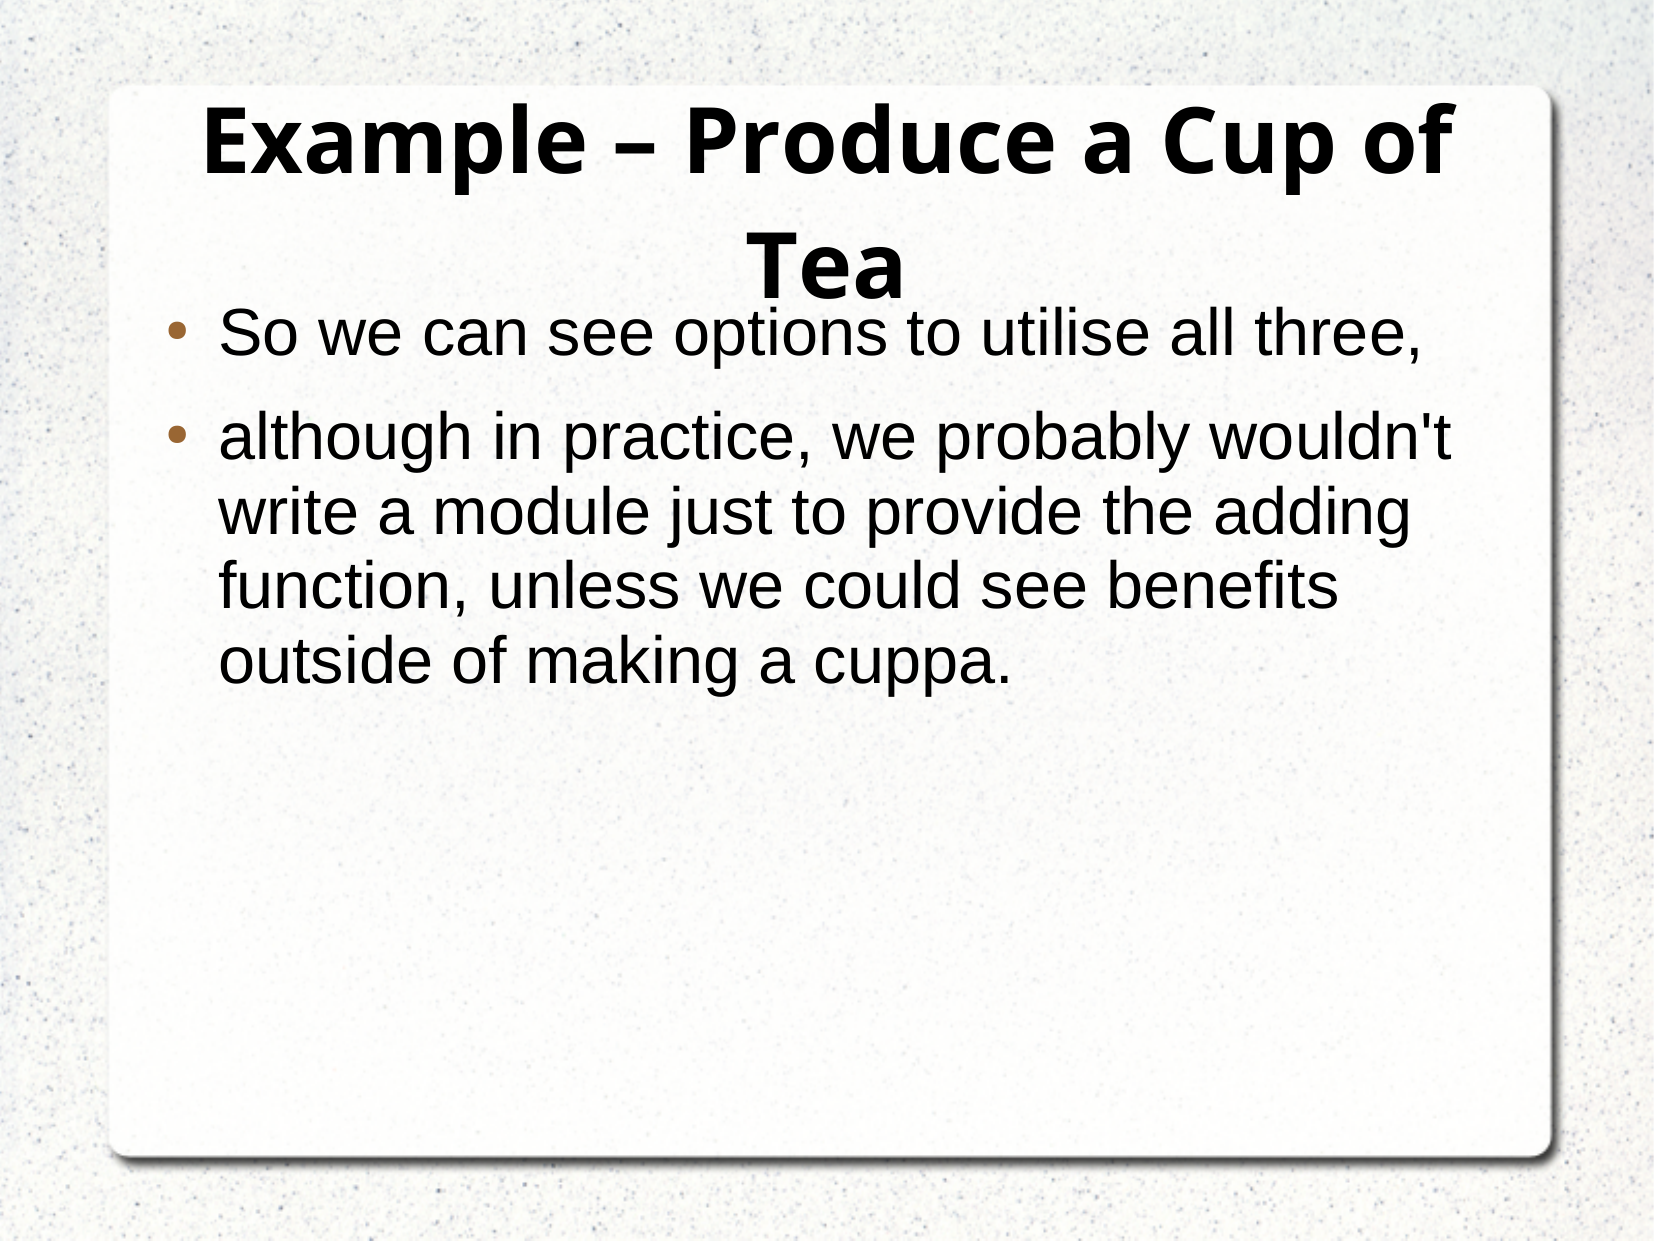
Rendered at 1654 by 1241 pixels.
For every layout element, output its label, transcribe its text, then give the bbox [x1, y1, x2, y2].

title Example – Produce a Cup of Tea [118, 96, 1536, 304]
picture [0, 0, 1654, 1241]
list So we can see options to utilise all three, although in practice, we probably wouldn't write a module just to provide the adding function, unless we could see benefits outside of making a cuppa. [147, 294, 1506, 930]
